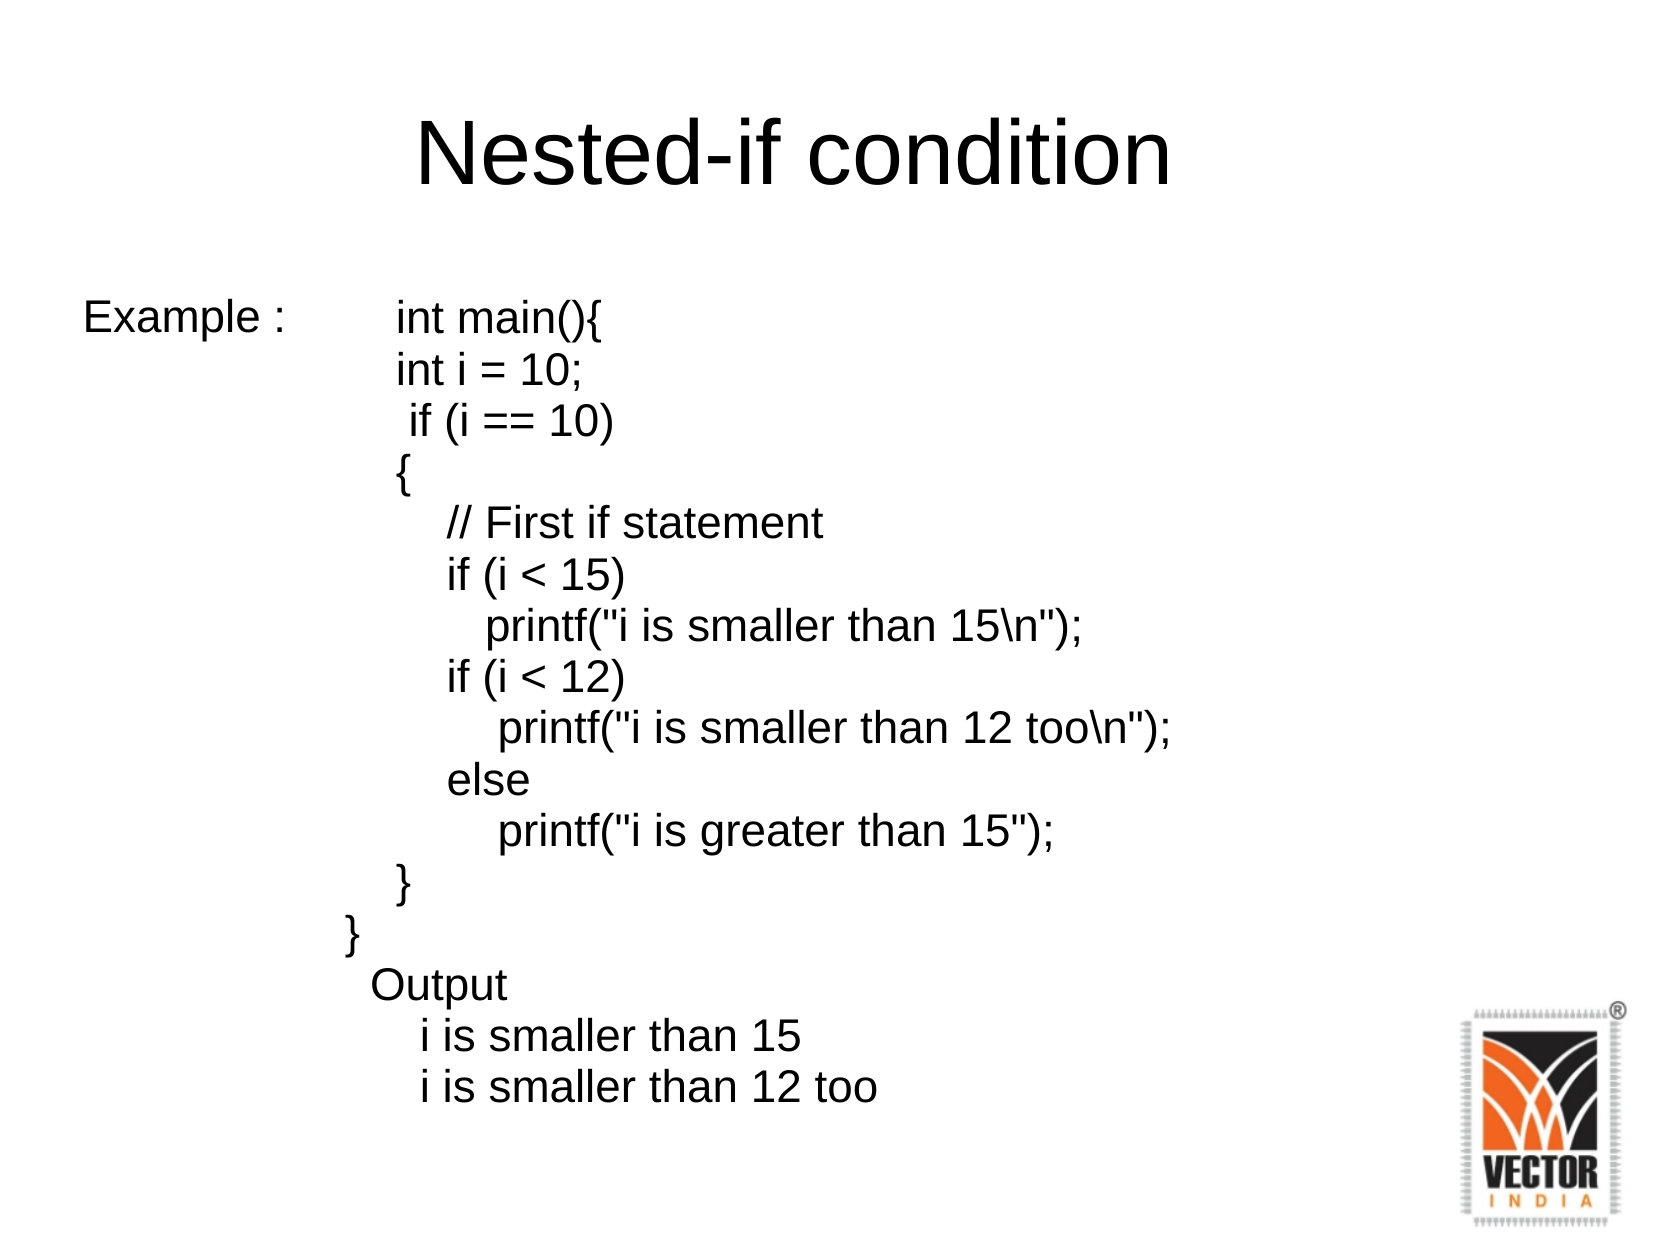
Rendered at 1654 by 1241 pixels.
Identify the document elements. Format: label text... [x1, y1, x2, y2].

text_box int main(){ int i = 10; if (i == 10) { // First if statement if (i < 15) printf("i is smaller than 15\n"); if (i < 12) printf("i is smaller than 12 too\n"); else printf("i is greater than 15"); } } Output i is smaller than 15 i is smaller than 12 too [330, 285, 1458, 1172]
subtitle Example : [82, 45, 1571, 1241]
picture [1432, 996, 1654, 1237]
